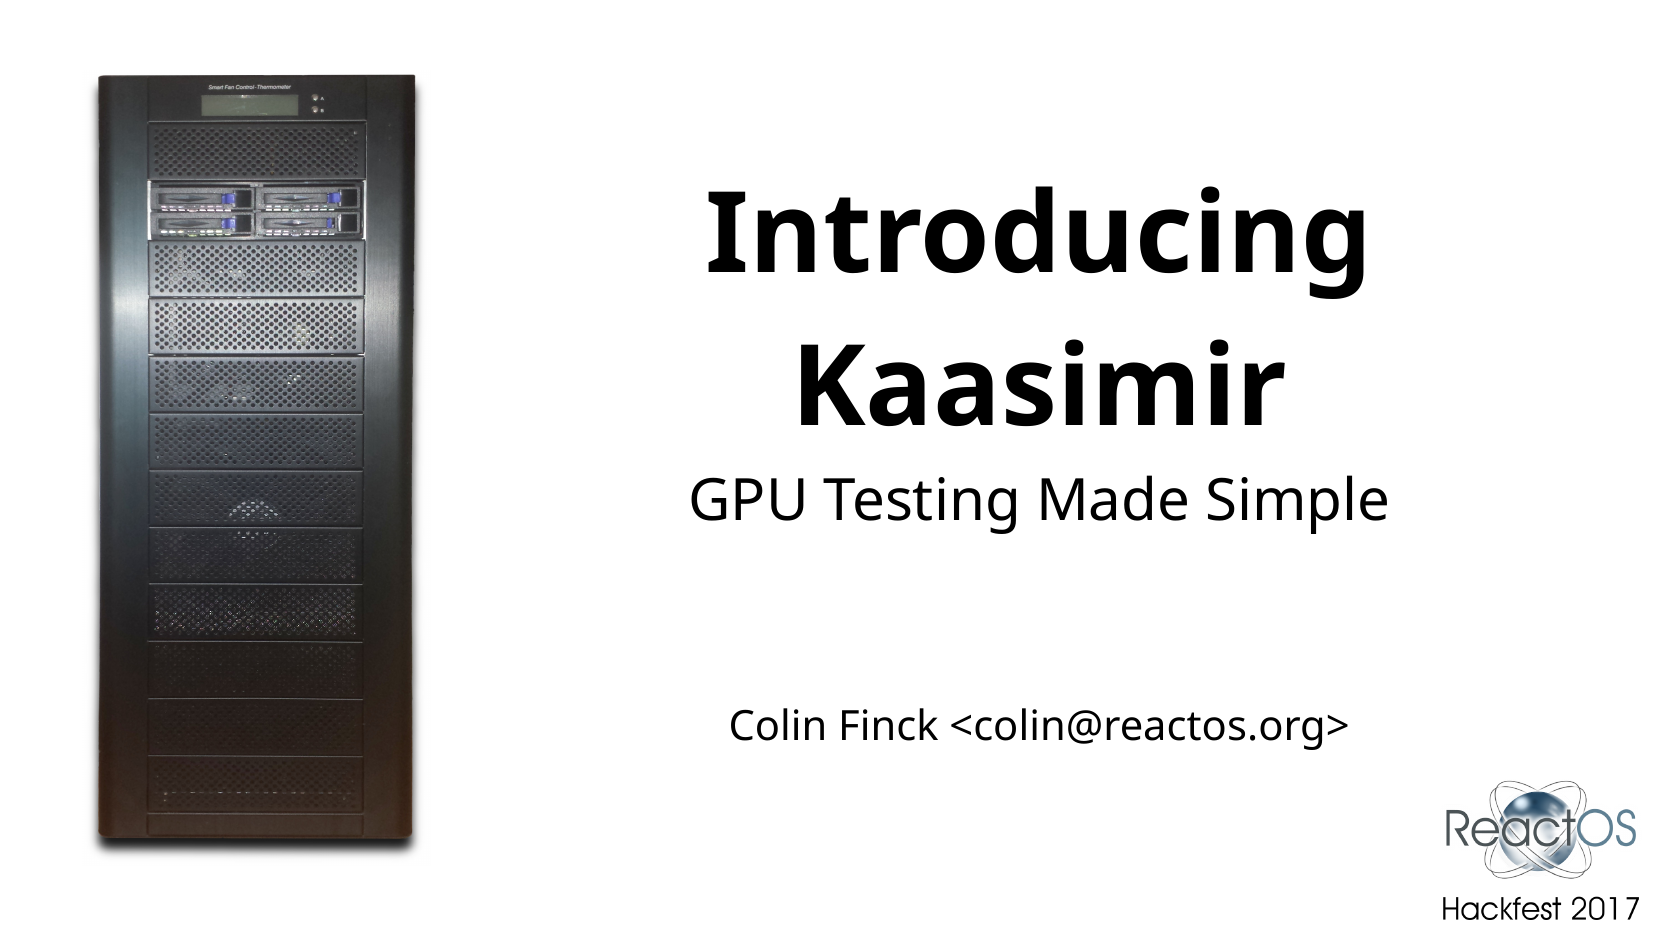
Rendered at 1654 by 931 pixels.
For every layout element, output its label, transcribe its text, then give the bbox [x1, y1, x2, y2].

title Introducing Kaasimir GPU Testing Made Simple Colin Finck <colin@reactos.org> [507, 151, 1571, 745]
picture [82, 70, 431, 867]
picture [1440, 779, 1642, 920]
